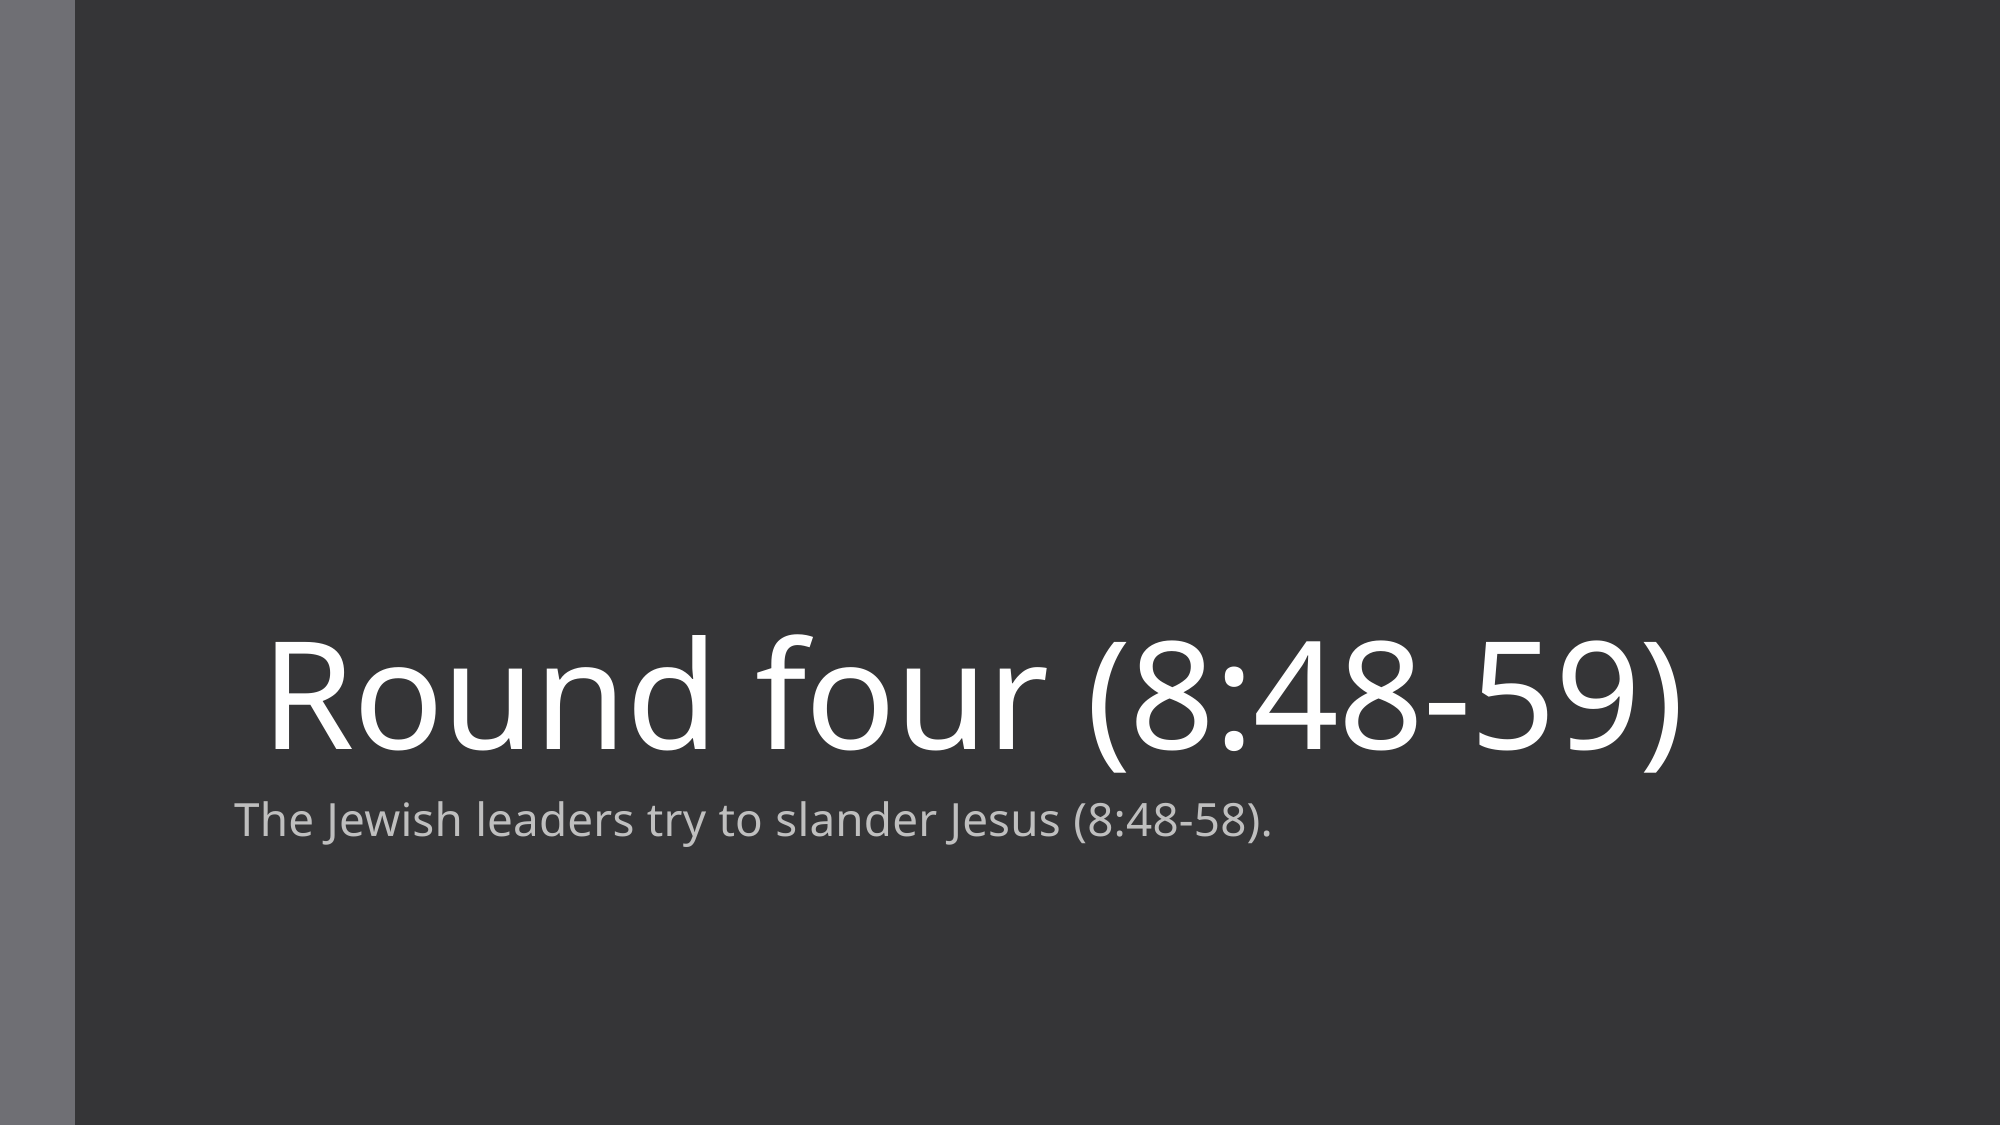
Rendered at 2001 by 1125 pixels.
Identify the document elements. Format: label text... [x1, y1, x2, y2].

subtitle The Jewish leaders try to slander Jesus (8:48-58). [206, 787, 1752, 1066]
title Round four (8:48-59) [206, 124, 1752, 787]
